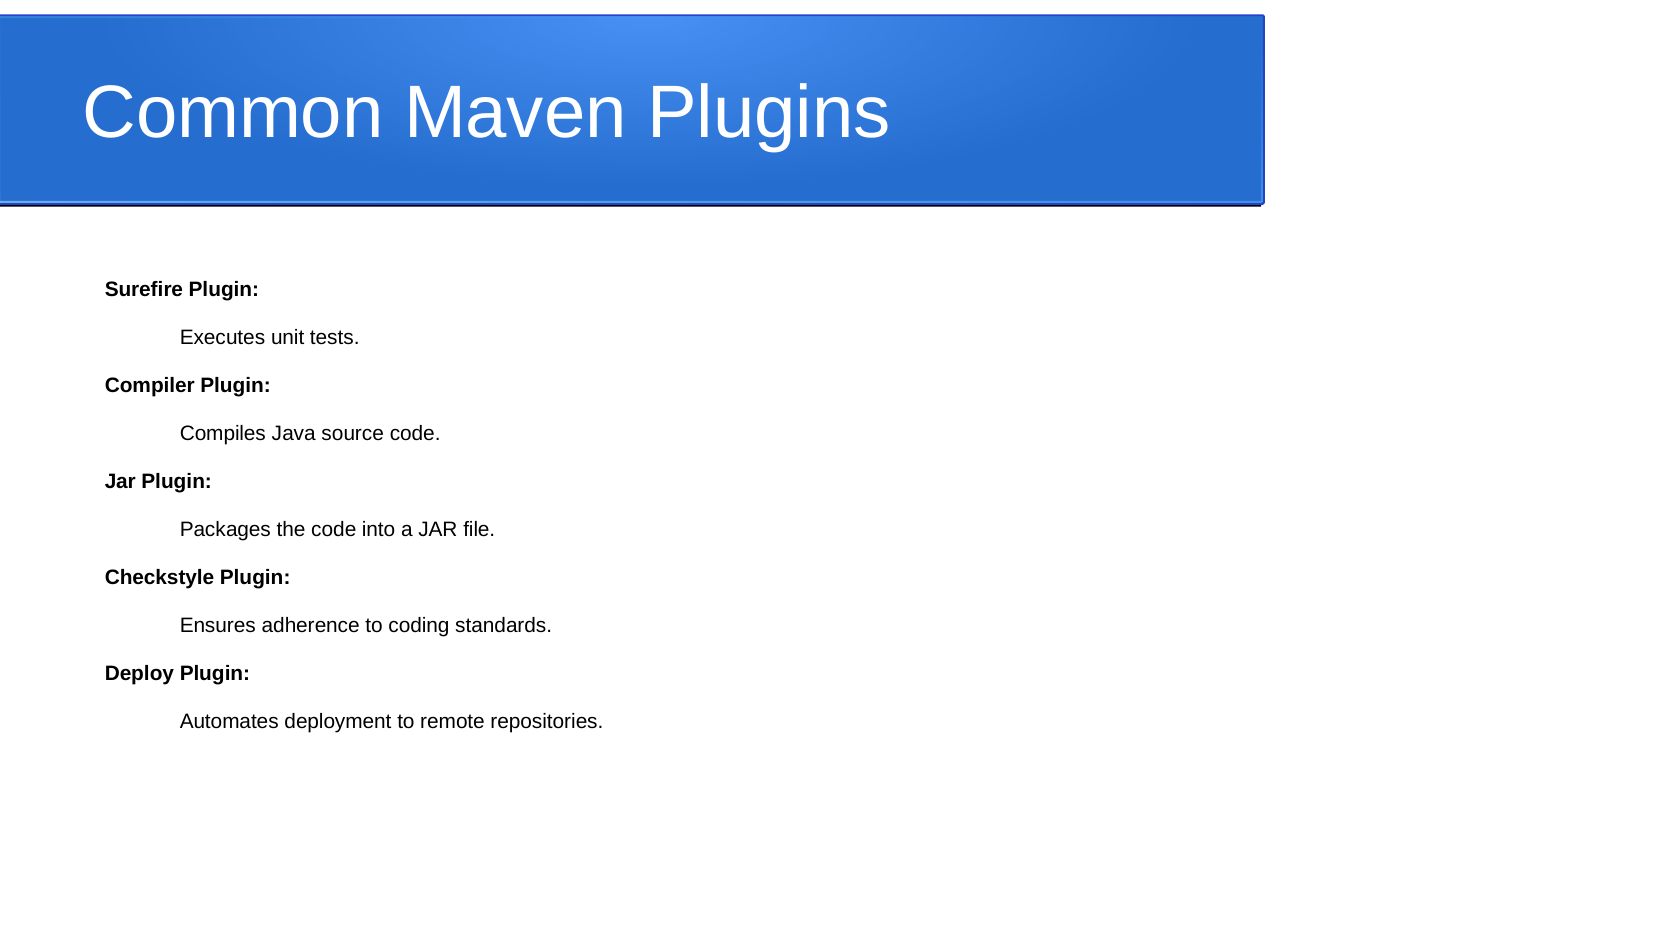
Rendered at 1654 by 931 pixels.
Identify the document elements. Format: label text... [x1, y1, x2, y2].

text_box Surefire Plugin: Executes unit tests. Compiler Plugin: Compiles Java source code. Jar Plugin: Packages the code into a JAR file. Checkstyle Plugin: Ensures adherence to coding standards. Deploy Plugin: Automates deployment to remote repositories. [90, 270, 736, 836]
title Common Maven Plugins [82, 35, 1235, 189]
